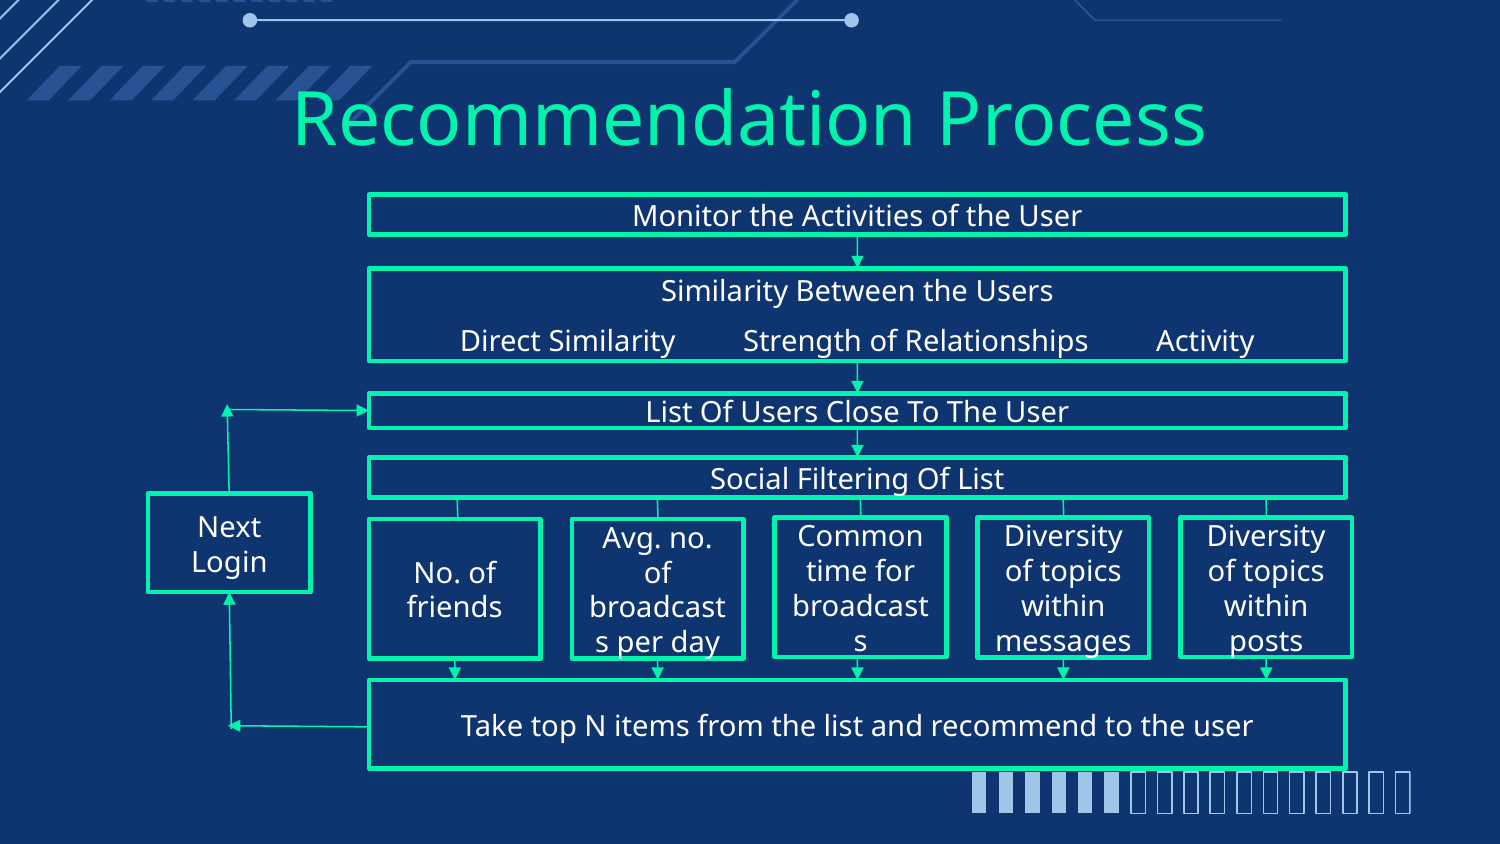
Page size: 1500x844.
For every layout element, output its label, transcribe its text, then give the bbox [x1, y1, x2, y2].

text_box Similarity Between the Users Direct Similarity Strength of Relationships Activity [369, 268, 1346, 362]
text_box Social Filtering Of List [369, 457, 1346, 498]
text_box Take top N items from the list and recommend to the user [369, 679, 1346, 769]
text_box Monitor the Activities of the User [369, 194, 1346, 235]
text_box Diversity of topics within messages [977, 517, 1150, 658]
text_box List Of Users Close To The User [369, 393, 1346, 428]
text_box No. of friends [368, 519, 541, 659]
text_box Common time for broadcasts [774, 517, 947, 657]
text_box Avg. no. of broadcasts per day [571, 519, 744, 659]
text_box Diversity of topics within posts [1180, 517, 1352, 657]
title Recommendation Process [118, 70, 1382, 139]
text_box Next Login [147, 493, 311, 593]
